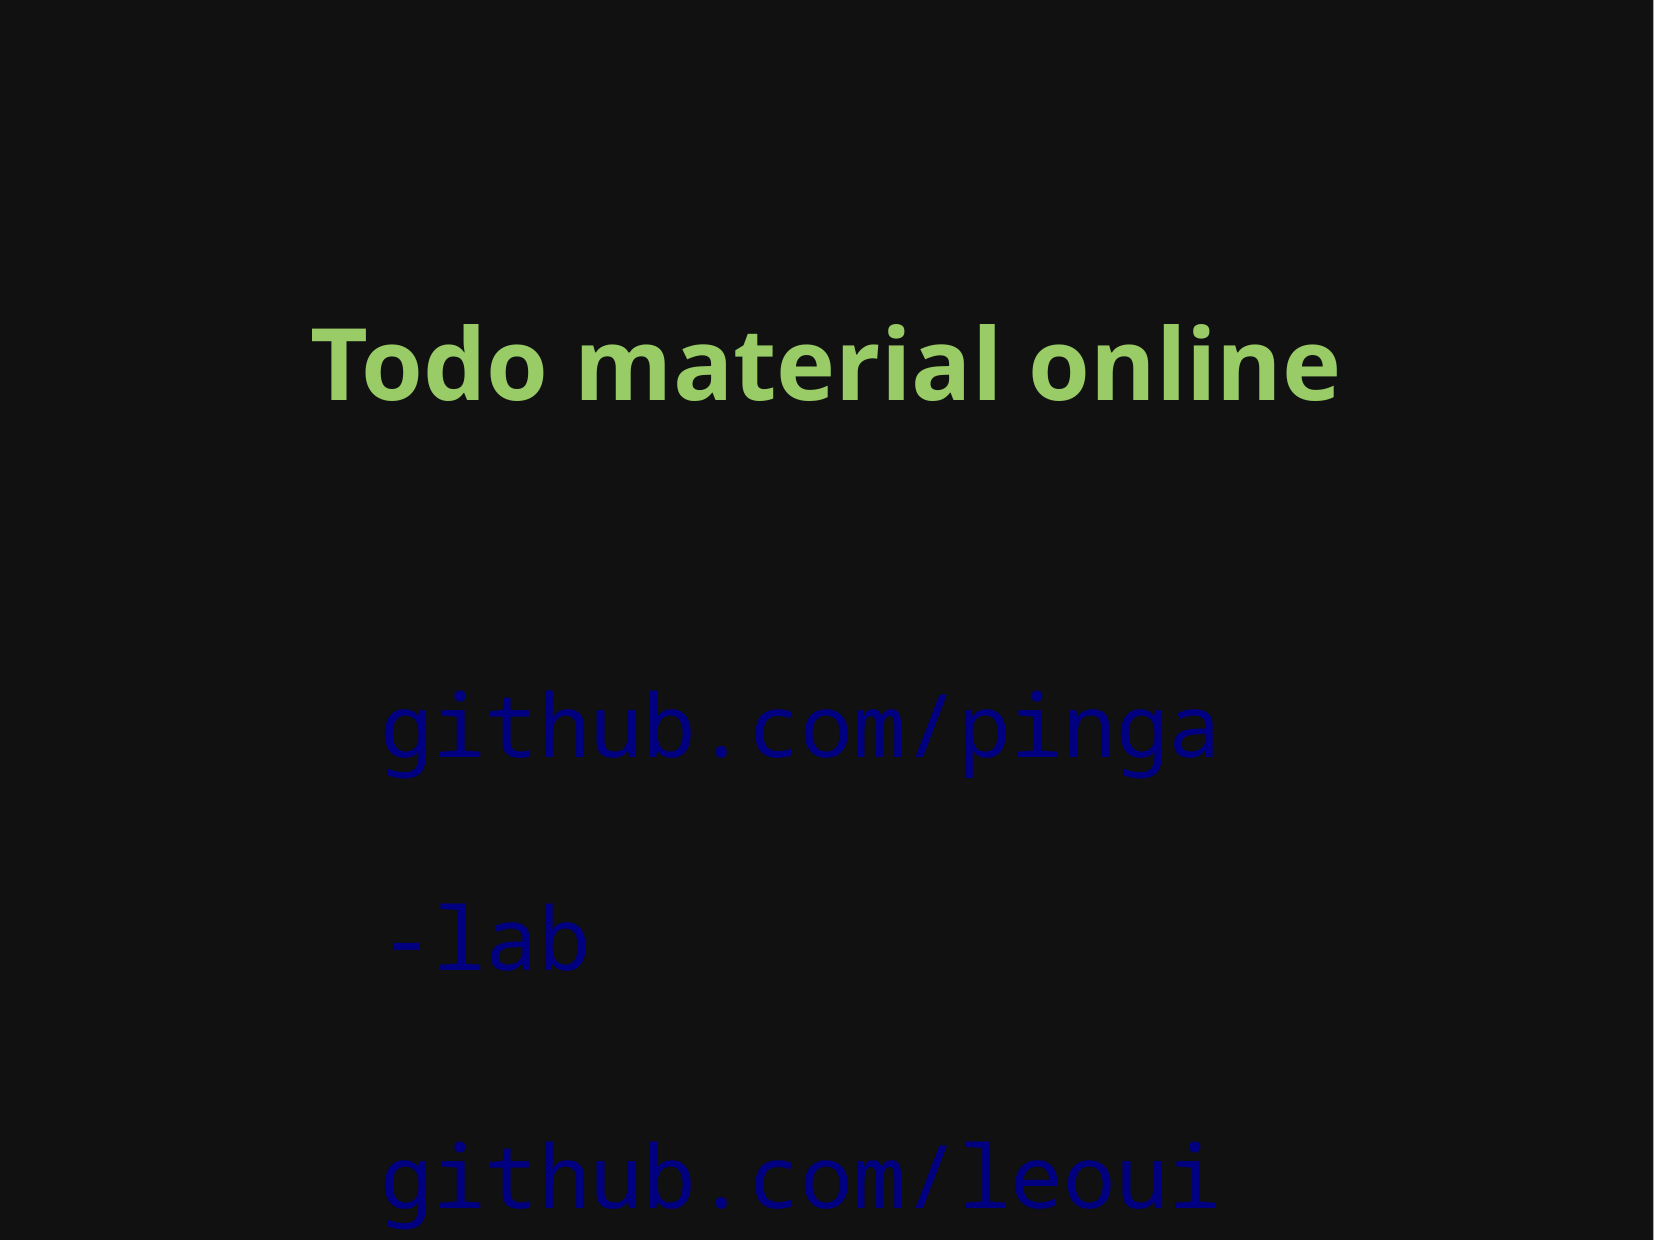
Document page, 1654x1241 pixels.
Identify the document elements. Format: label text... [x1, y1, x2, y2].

title Todo material online [82, 232, 1571, 491]
text_box github.com/pinga-lab github.com/leouieda [366, 537, 1288, 816]
